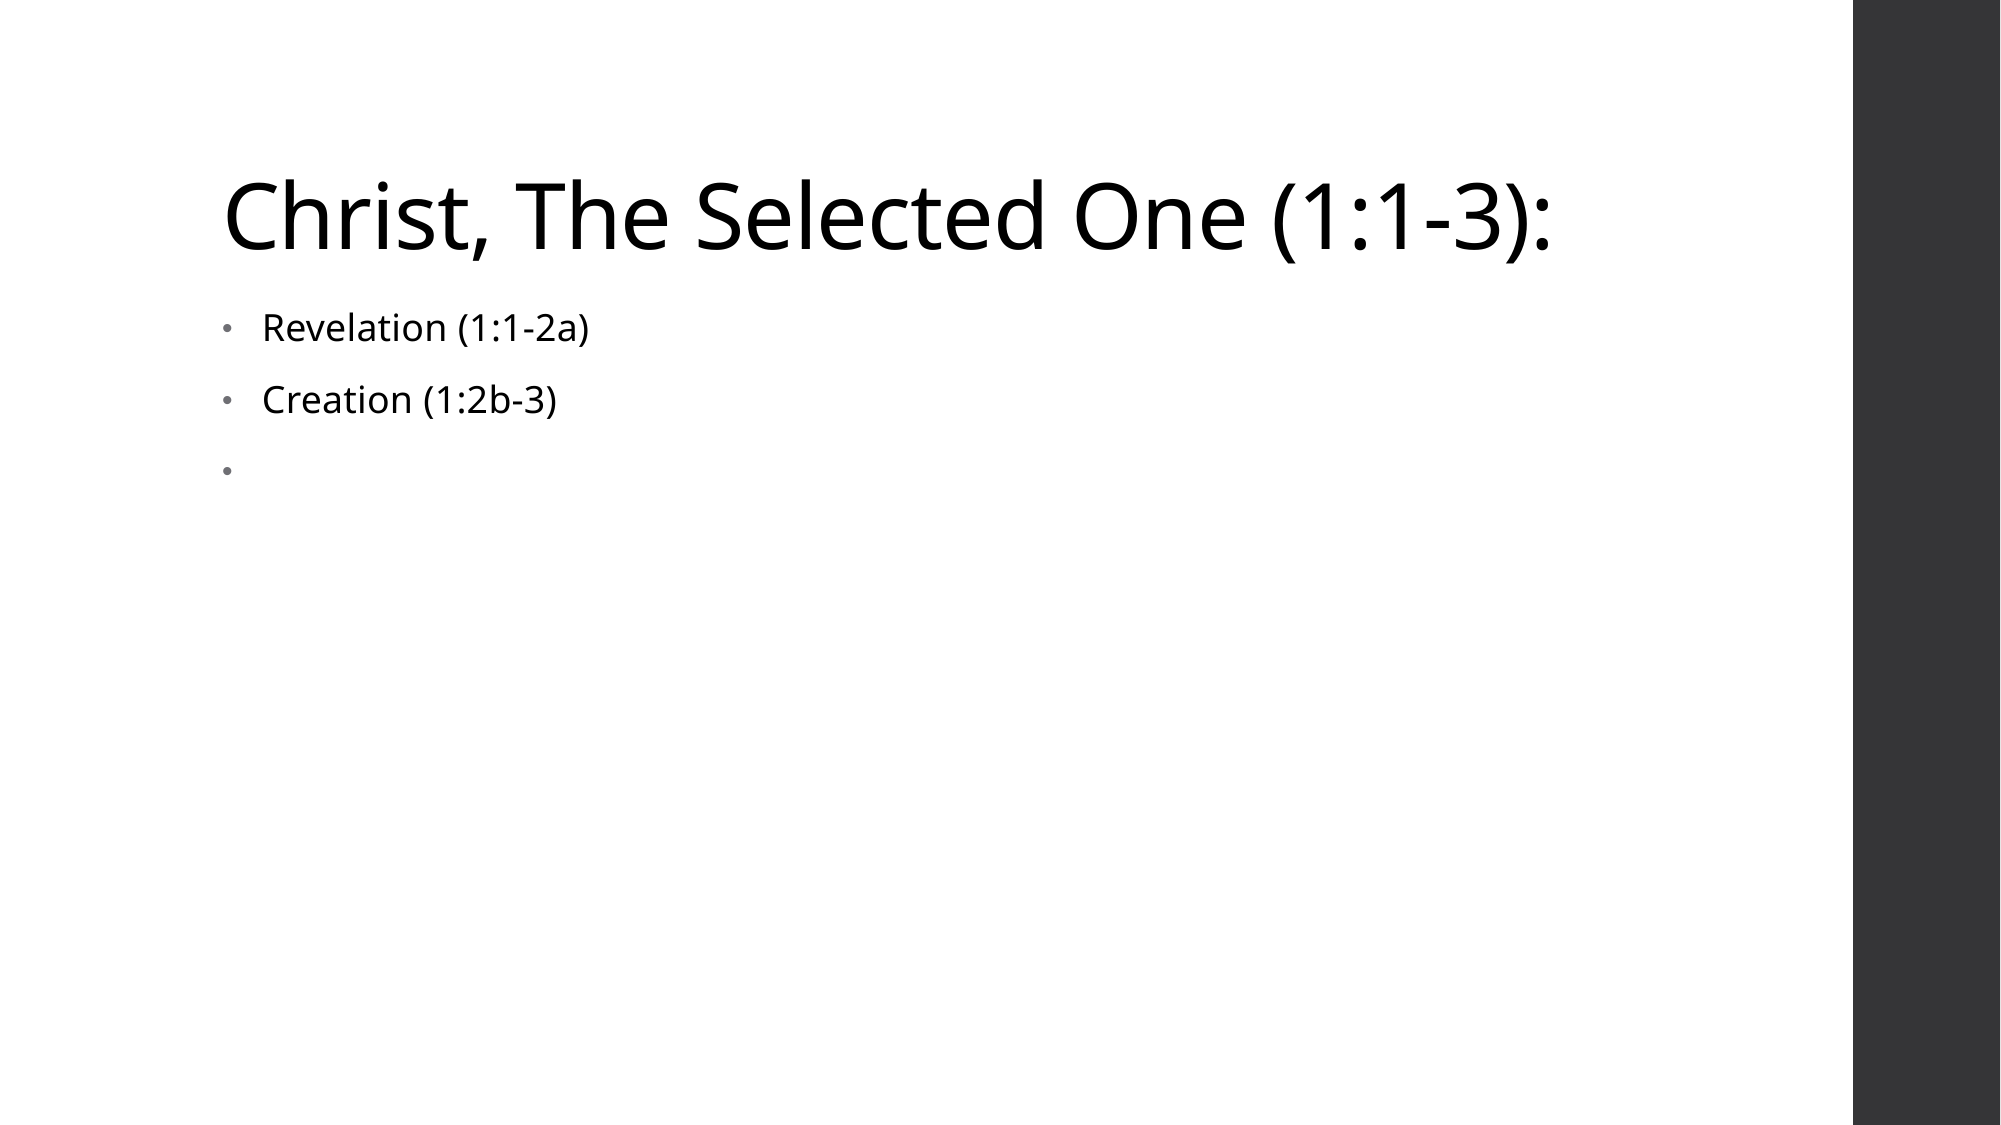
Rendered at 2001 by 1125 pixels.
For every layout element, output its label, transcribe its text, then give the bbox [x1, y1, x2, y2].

title Christ, The Selected One (1:1-3): [206, 60, 1797, 278]
list Revelation (1:1-2a) Creation (1:2b-3) [206, 299, 1617, 1014]
